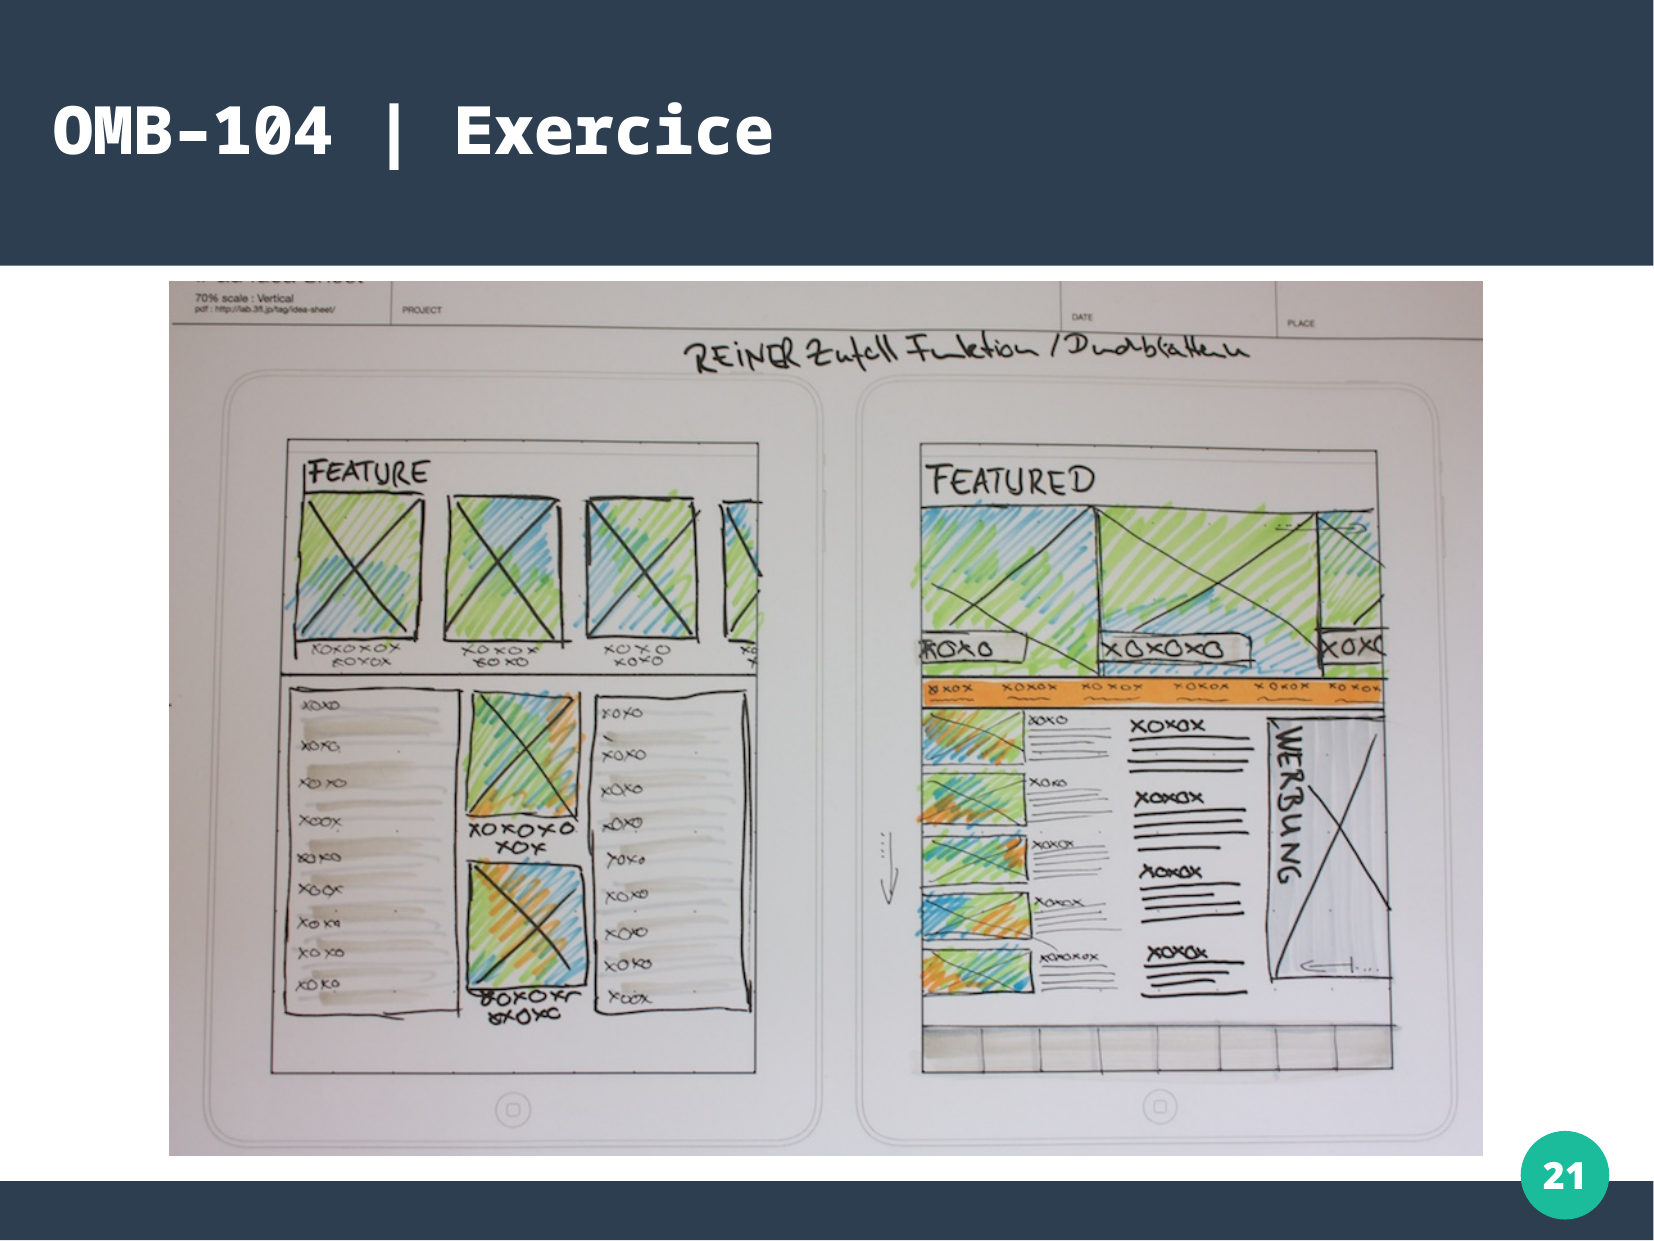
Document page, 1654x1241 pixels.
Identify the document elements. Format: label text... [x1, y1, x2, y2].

picture [169, 281, 1483, 1156]
title OMB–104 | Exercice [54, 49, 1590, 207]
